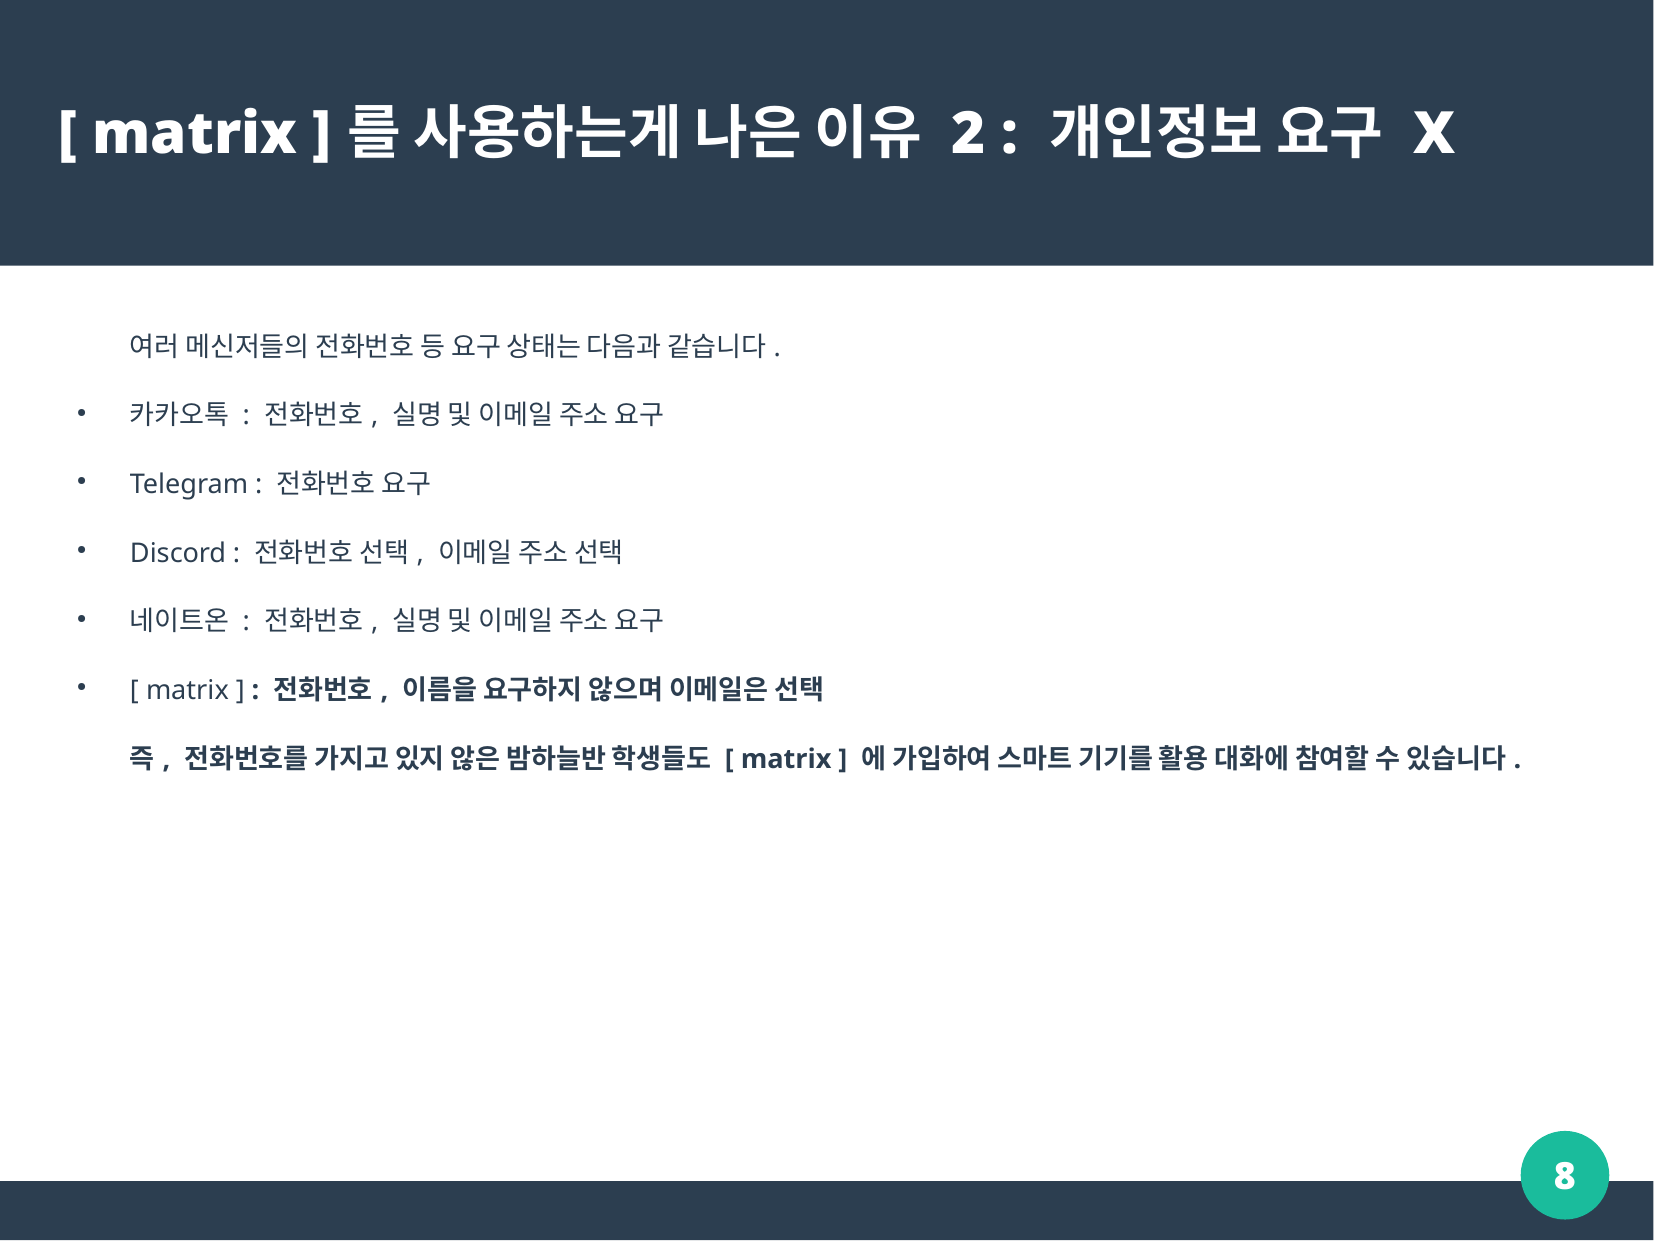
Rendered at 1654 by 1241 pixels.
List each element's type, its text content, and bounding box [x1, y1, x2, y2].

title [ matrix ]를 사용하는게 나은 이유 2 : 개인정보 요구 X [59, 49, 1595, 207]
list 여러 메신저들의 전화번호 등 요구 상태는 다음과 같습니다. 카카오톡 : 전화번호, 실명 및 이메일 주소 요구 Telegram : 전화번호 요구 Discord : 전화번호 선택, 이메일 주소 선택 네이트온 : 전화번호, 실명 및 이메일 주소 요구 [ matrix ] : 전화번호, 이름을 요구하지 않으며 이메일은 선택 즉, 전화번호를 가지고 있지 않은 밤하늘반 학생들도 [ matrix ] 에 가입하여 스마트 기기를 활용 대화에 참여할 수 있습니다. [59, 324, 1595, 1152]
